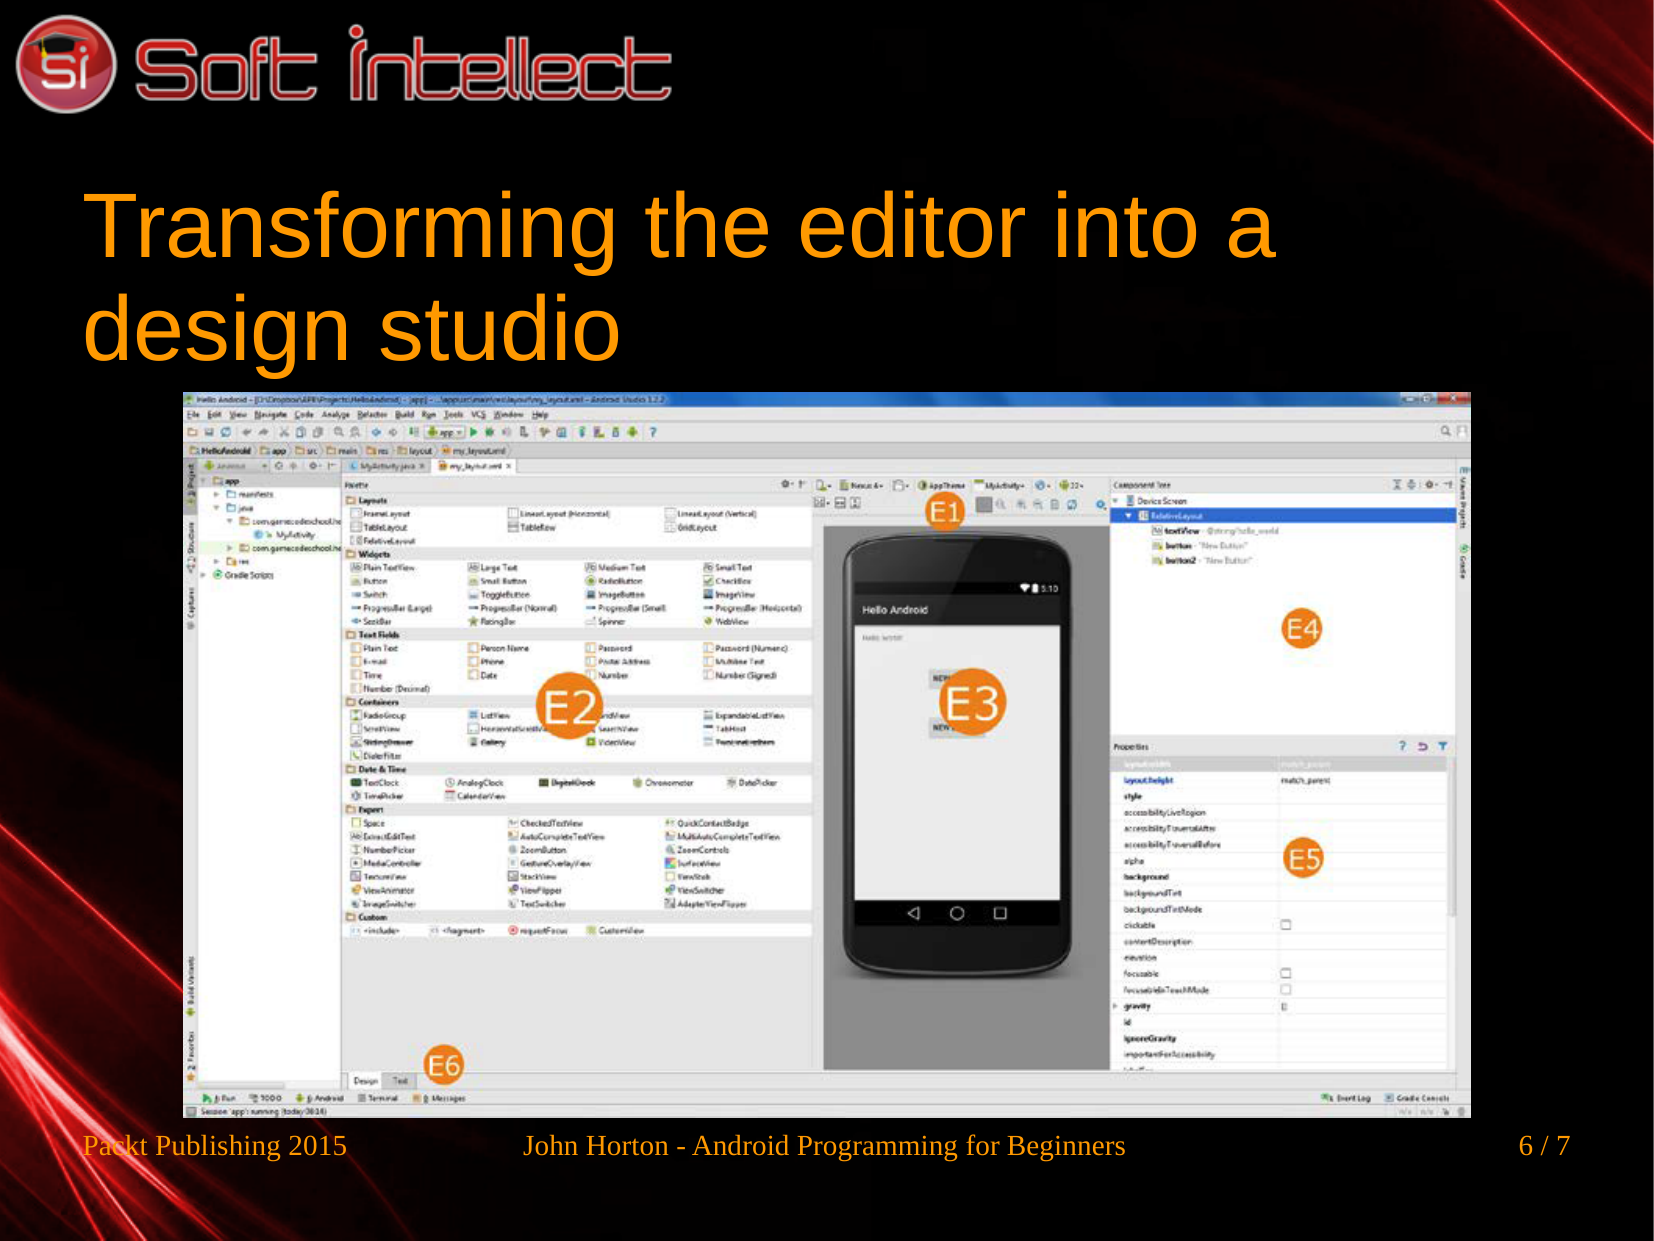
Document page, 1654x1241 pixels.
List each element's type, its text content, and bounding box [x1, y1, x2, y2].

picture [0, 0, 1654, 1241]
title Transforming the editor into a design studio [82, 173, 1571, 381]
